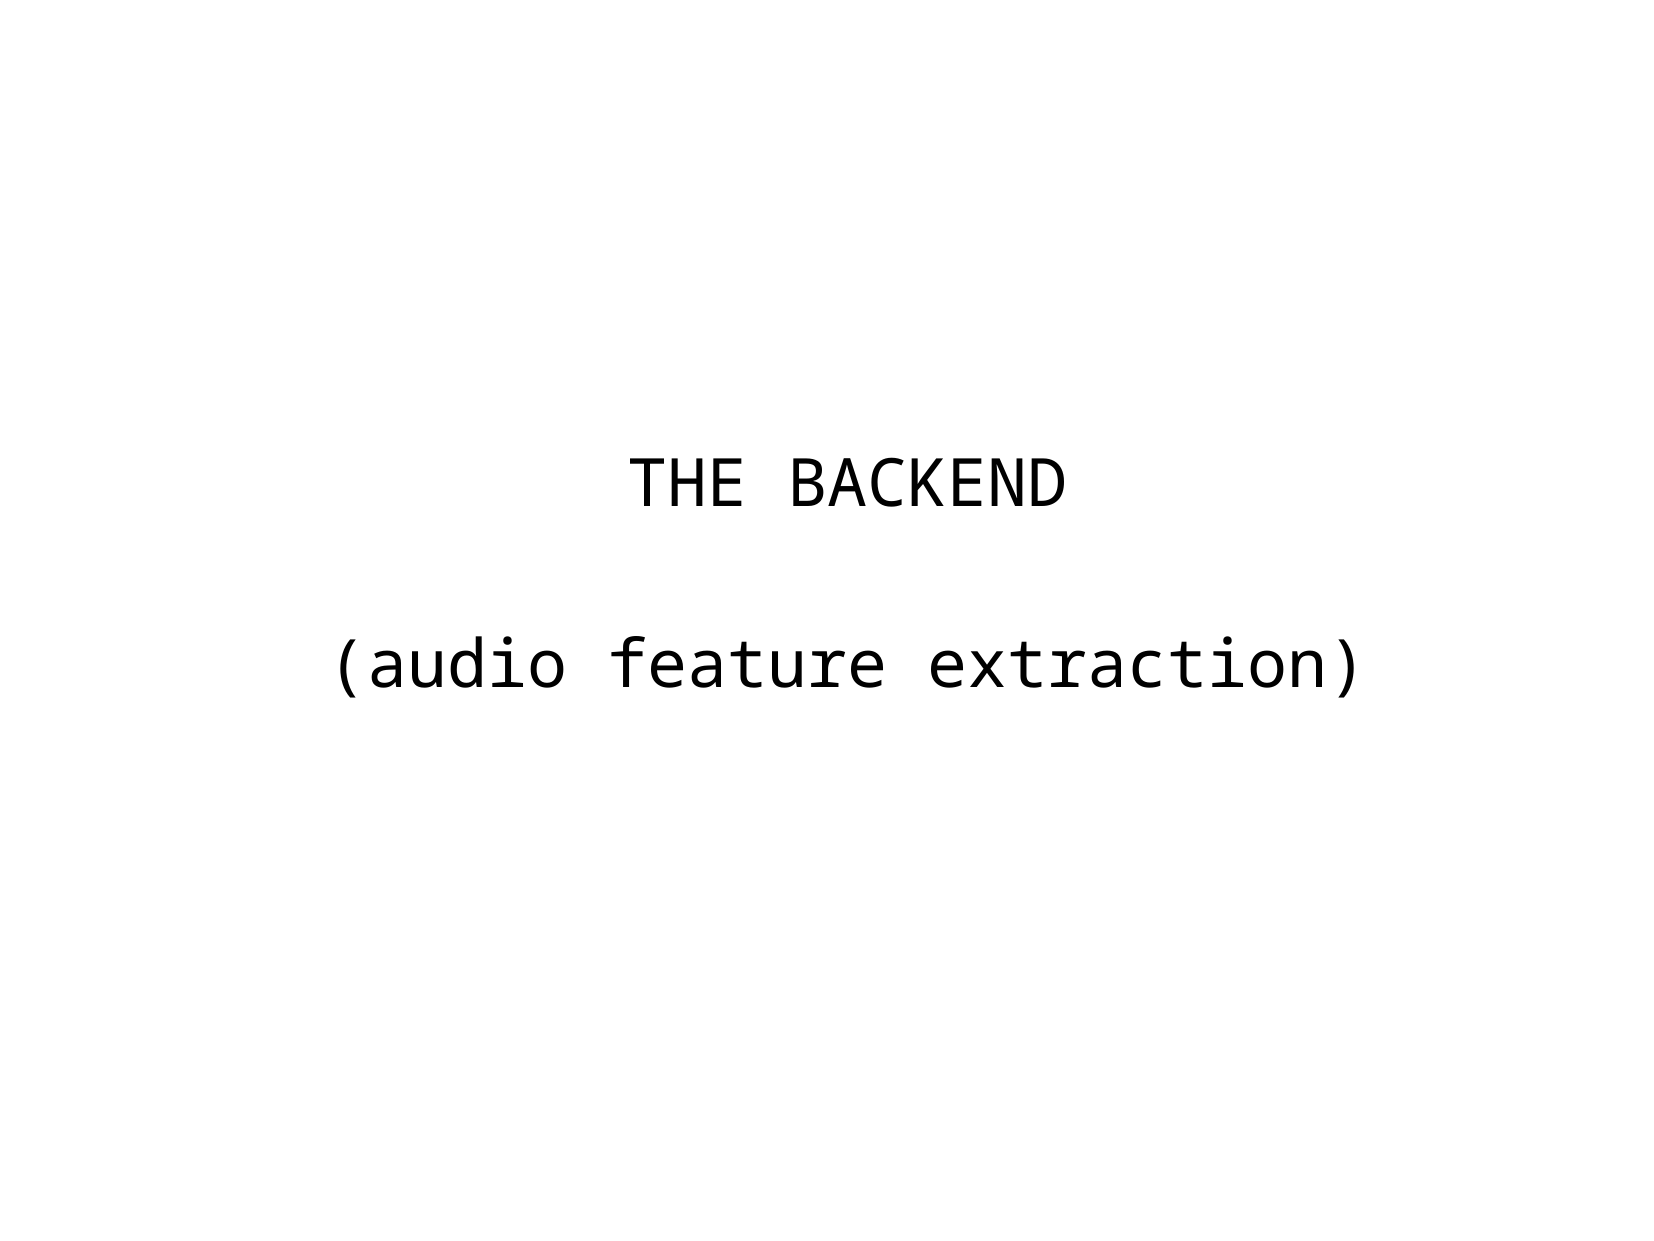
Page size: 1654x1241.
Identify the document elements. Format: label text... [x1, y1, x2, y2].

text_box THE BACKEND (audio feature extraction) [315, 420, 1381, 723]
